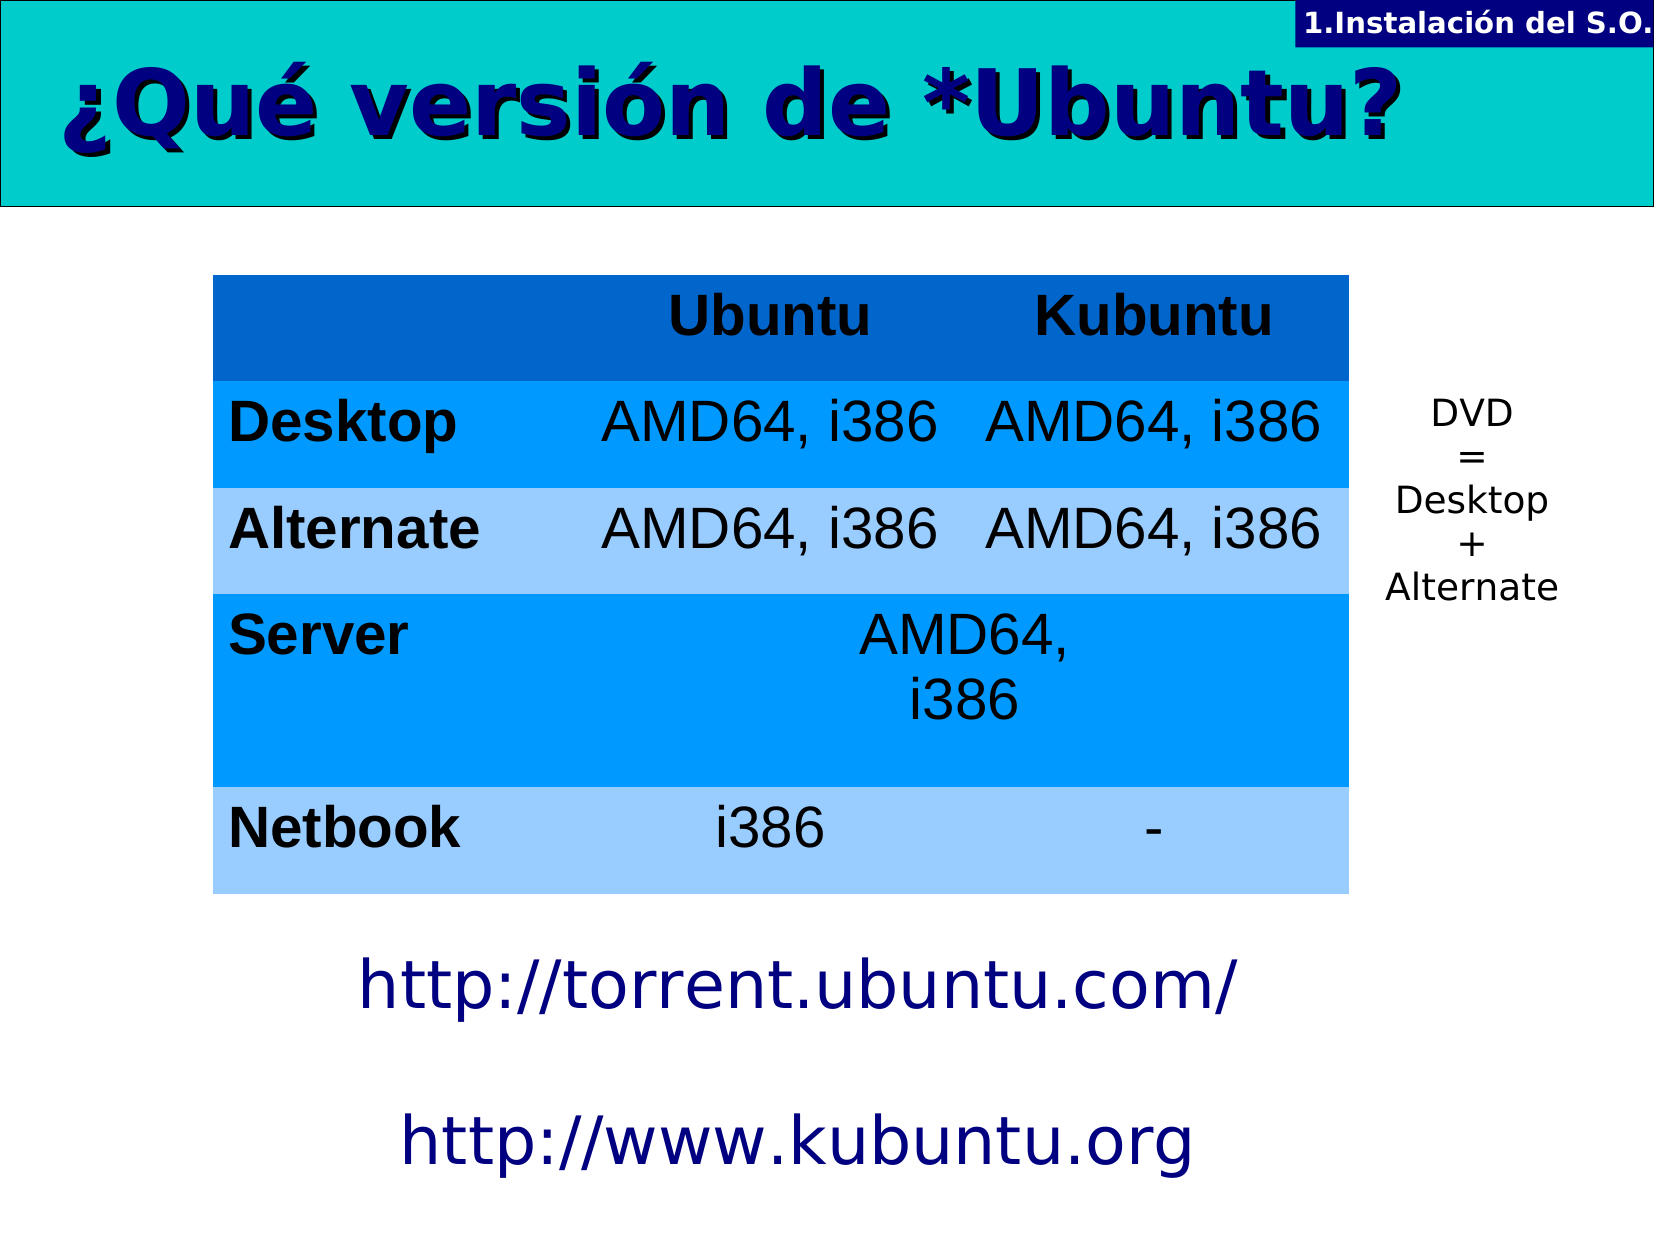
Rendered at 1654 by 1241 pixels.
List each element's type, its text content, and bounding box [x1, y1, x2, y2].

table_header Kubuntu [960, 275, 1349, 381]
table_cell AMD64, i386 [582, 381, 960, 488]
table_cell Desktop [213, 381, 582, 488]
table_cell i386 [582, 787, 960, 894]
table_cell Netbook [213, 787, 582, 894]
table_cell AMD64, i386 [582, 594, 1349, 787]
table_header [213, 275, 582, 381]
table_cell AMD64, i386 [582, 488, 960, 594]
table_cell AMD64, i386 [960, 488, 1349, 594]
text_box DVD = Desktop + Alternate [1370, 383, 1575, 617]
title ¿Qué versión de *Ubuntu? [59, 14, 1654, 192]
table_cell Server [213, 594, 582, 787]
text_box 1.Instalación del S.O. [1295, 0, 1654, 48]
table_cell Alternate [213, 488, 582, 594]
table_cell - [960, 787, 1349, 894]
text_box http://torrent.ubuntu.com/ http://www.kubuntu.org [291, 939, 1306, 1188]
table_header Ubuntu [582, 275, 960, 381]
table_cell AMD64, i386 [960, 381, 1349, 488]
